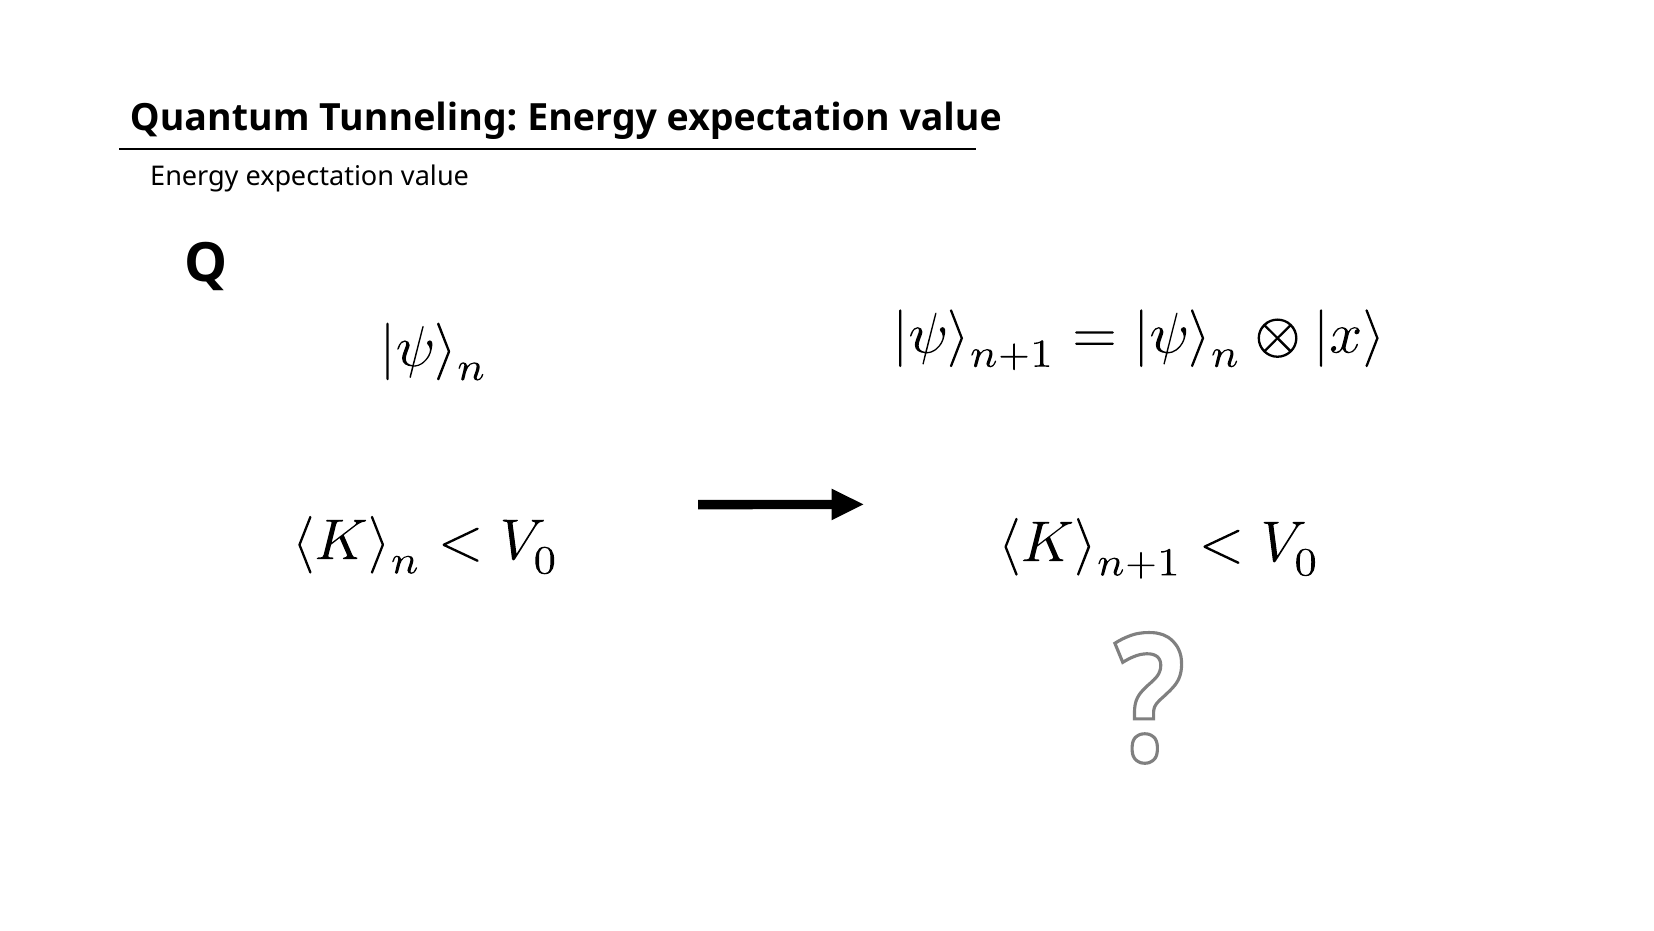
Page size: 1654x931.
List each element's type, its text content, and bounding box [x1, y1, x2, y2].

text_box Quantum Tunneling: Energy expectation value [115, 83, 973, 148]
text_box Q [170, 216, 255, 331]
text_box ? [1132, 733, 1158, 764]
text_box Energy expectation value [135, 149, 472, 201]
text_box ? [1114, 632, 1182, 719]
text_box [895, 309, 1379, 371]
text_box [382, 322, 484, 381]
text_box [294, 515, 555, 575]
text_box [1001, 517, 1316, 579]
